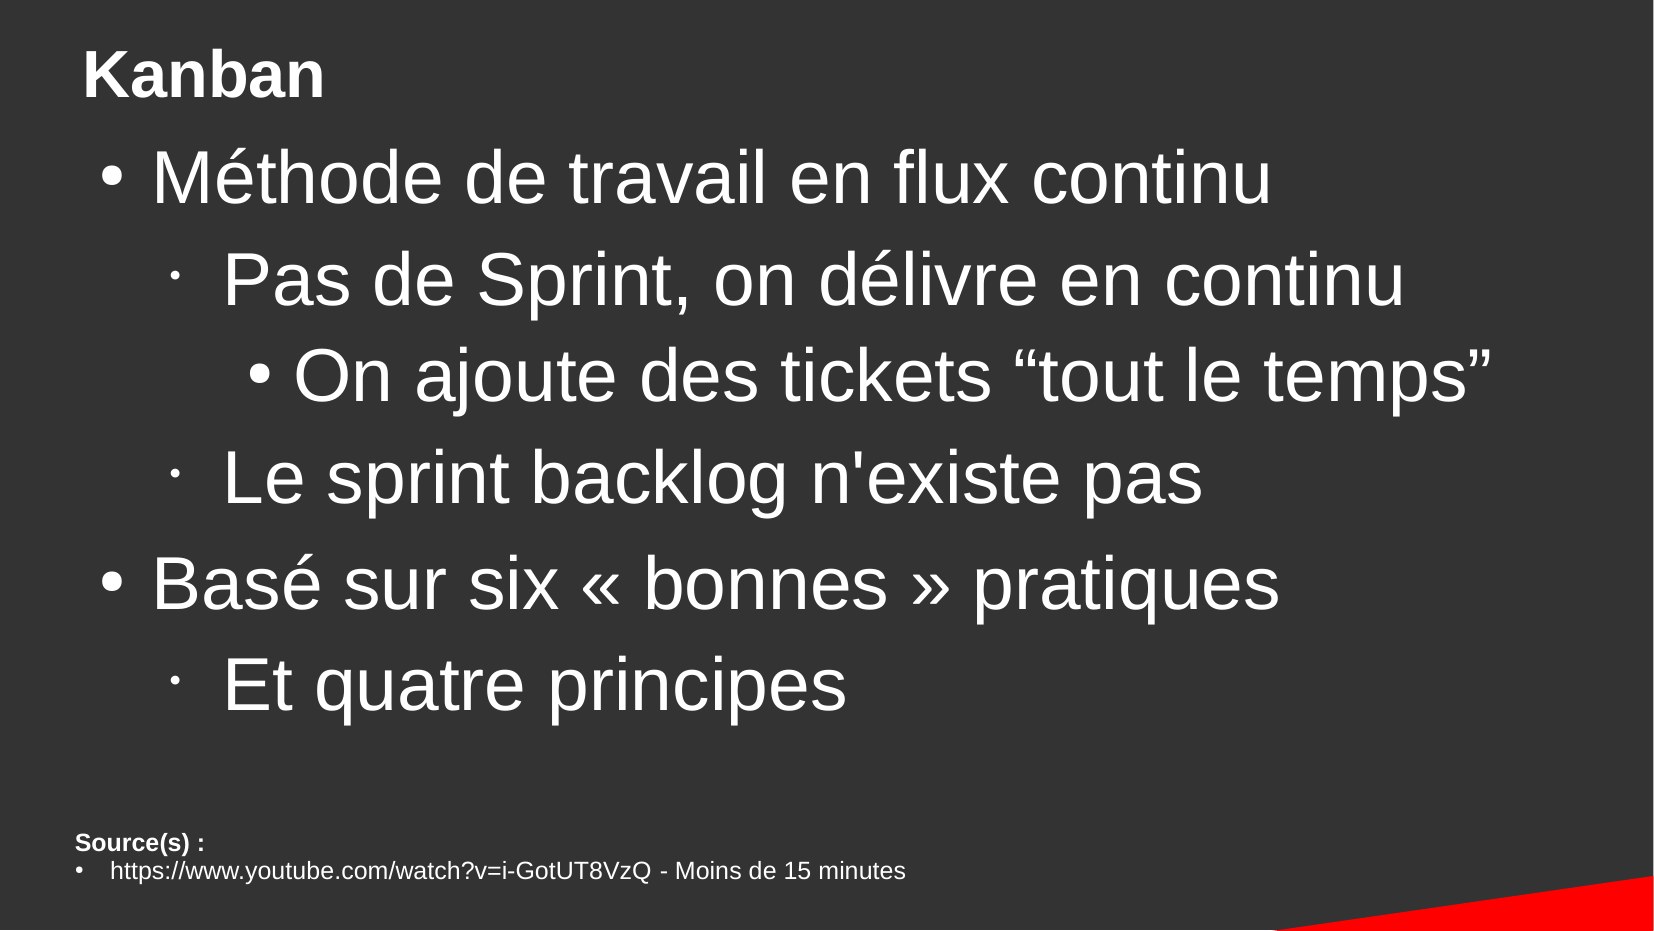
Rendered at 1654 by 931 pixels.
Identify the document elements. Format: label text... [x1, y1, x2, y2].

list Méthode de travail en flux continu Pas de Sprint, on délivre en continu On ajoute des tickets “tout le temps” Le sprint backlog n'existe pas Basé sur six « bonnes » pratiques Et quatre principes [80, 135, 1620, 777]
title Kanban [82, 37, 1571, 122]
text_box Source(s) : https://www.youtube.com/watch?v=i-GotUT8VzQ - Moins de 15 minutes [60, 821, 1546, 921]
text_box [1271, 875, 1654, 931]
